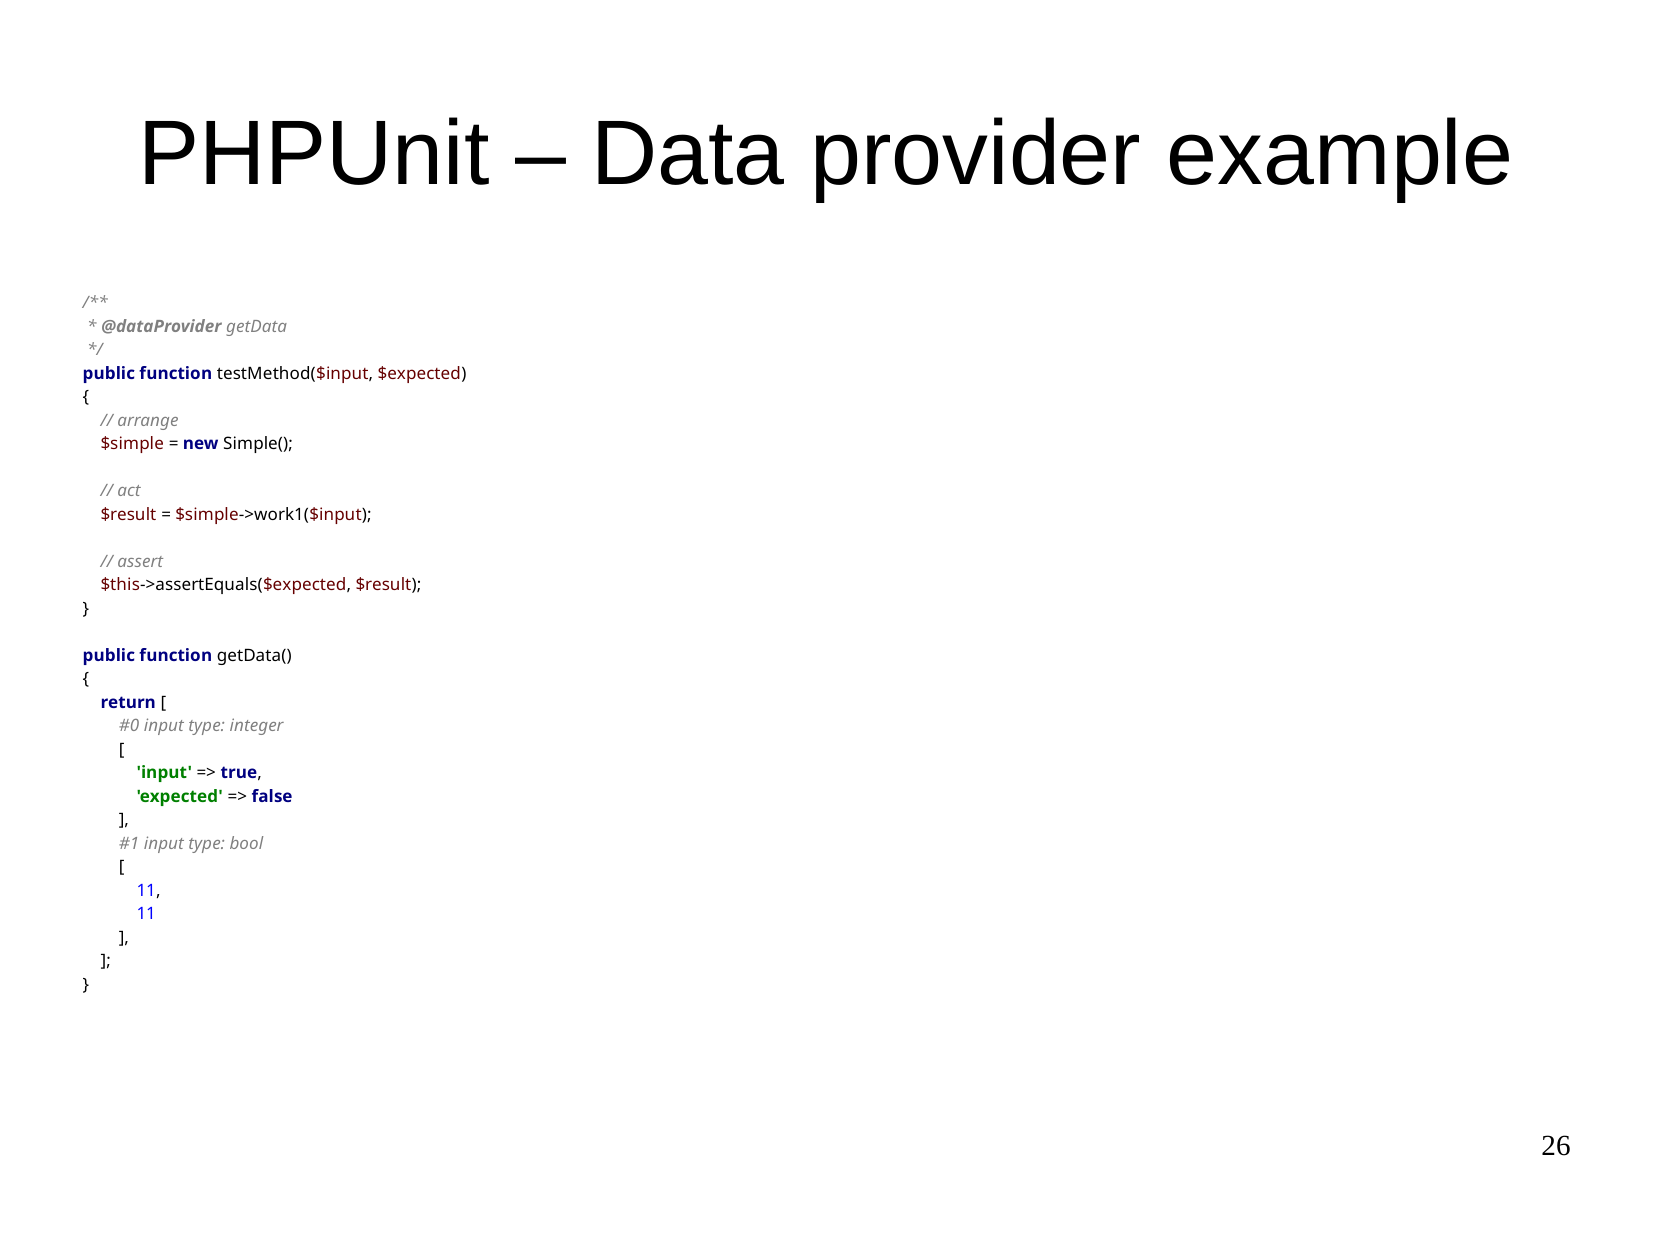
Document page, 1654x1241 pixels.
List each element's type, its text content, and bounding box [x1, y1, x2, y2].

list /** * @dataProvider getData */ public function testMethod($input, $expected) { // arrange $simple = new Simple(); // act $result = $simple->work1($input); // assert $this->assertEquals($expected, $result); } public function getData() { return [ #0 input type: integer [ 'input' => true, 'expected' => false ], #1 input type: bool [ 11, 11 ], ]; } [82, 290, 1571, 1010]
title PHPUnit – Data provider example [82, 49, 1571, 257]
